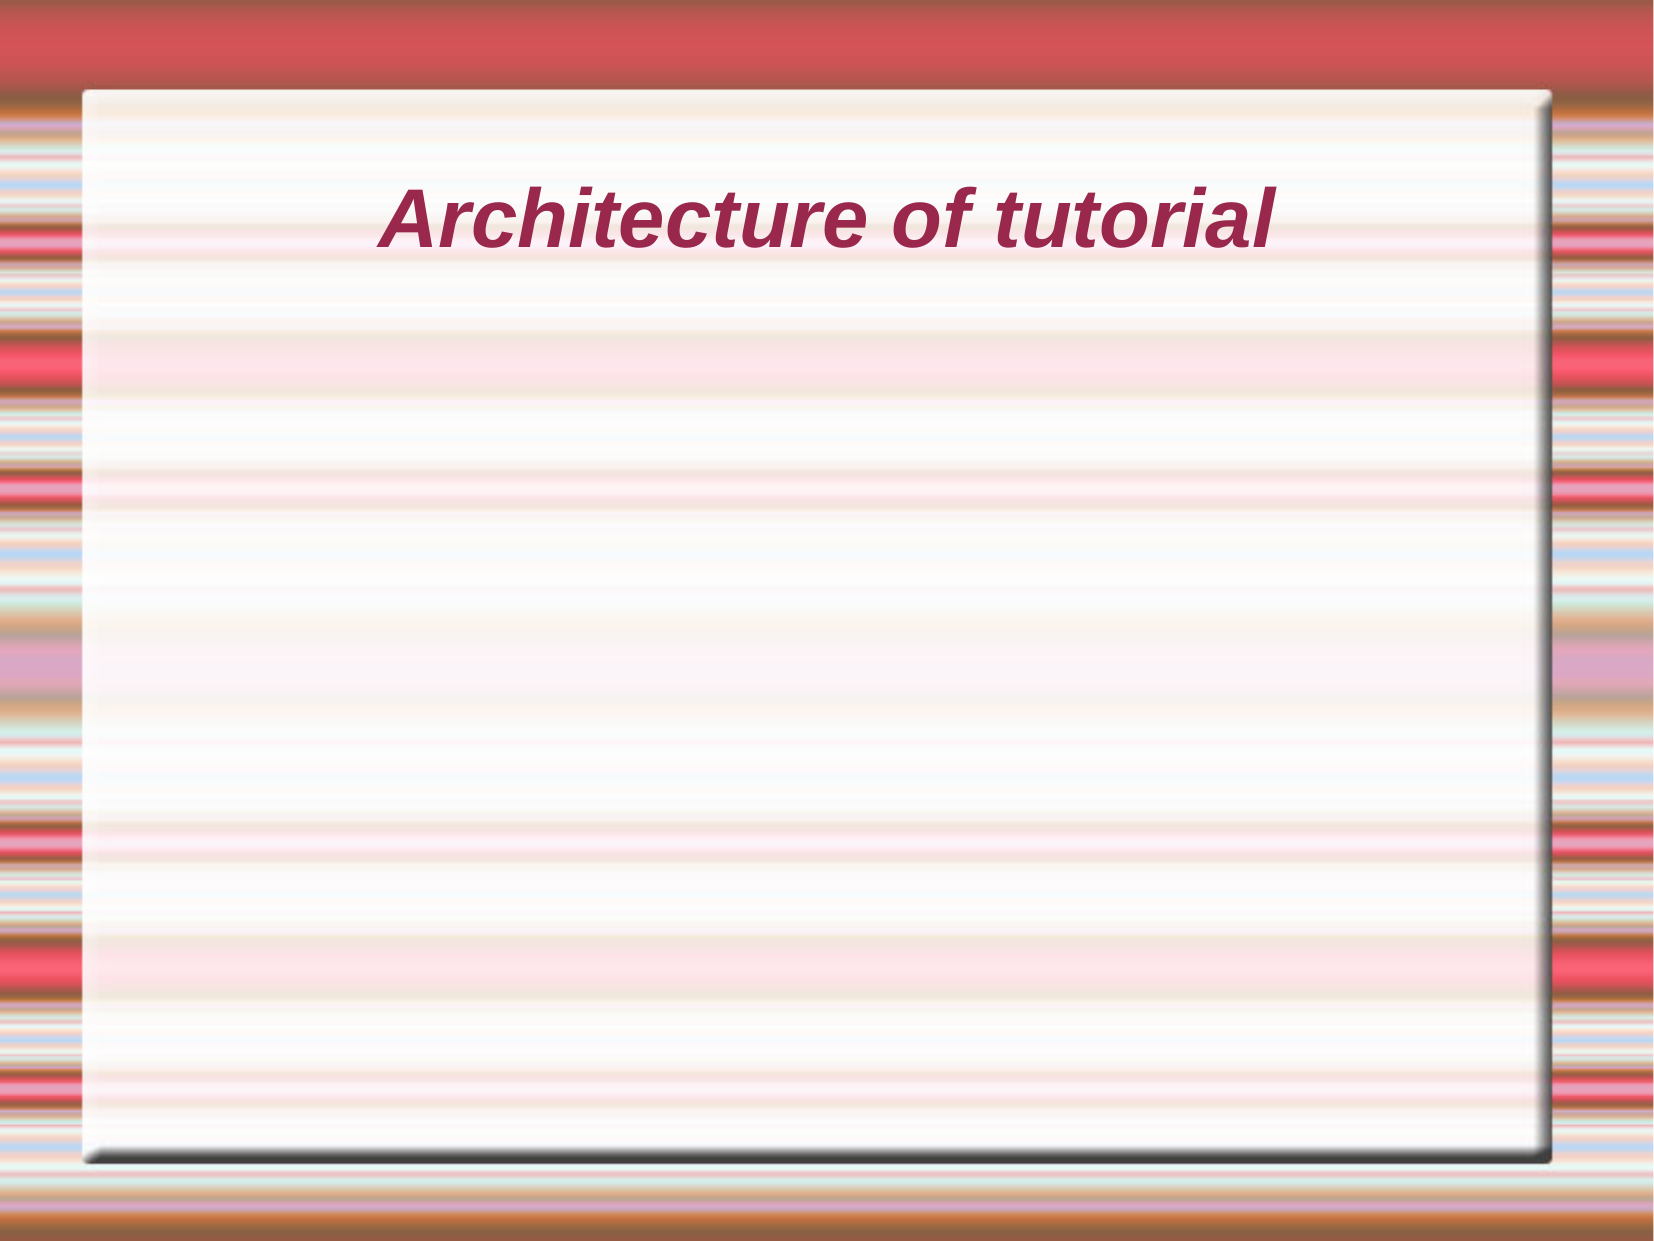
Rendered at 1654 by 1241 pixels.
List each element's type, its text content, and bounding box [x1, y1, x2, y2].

title Architecture of tutorial [121, 114, 1534, 322]
picture [0, 0, 1654, 1241]
